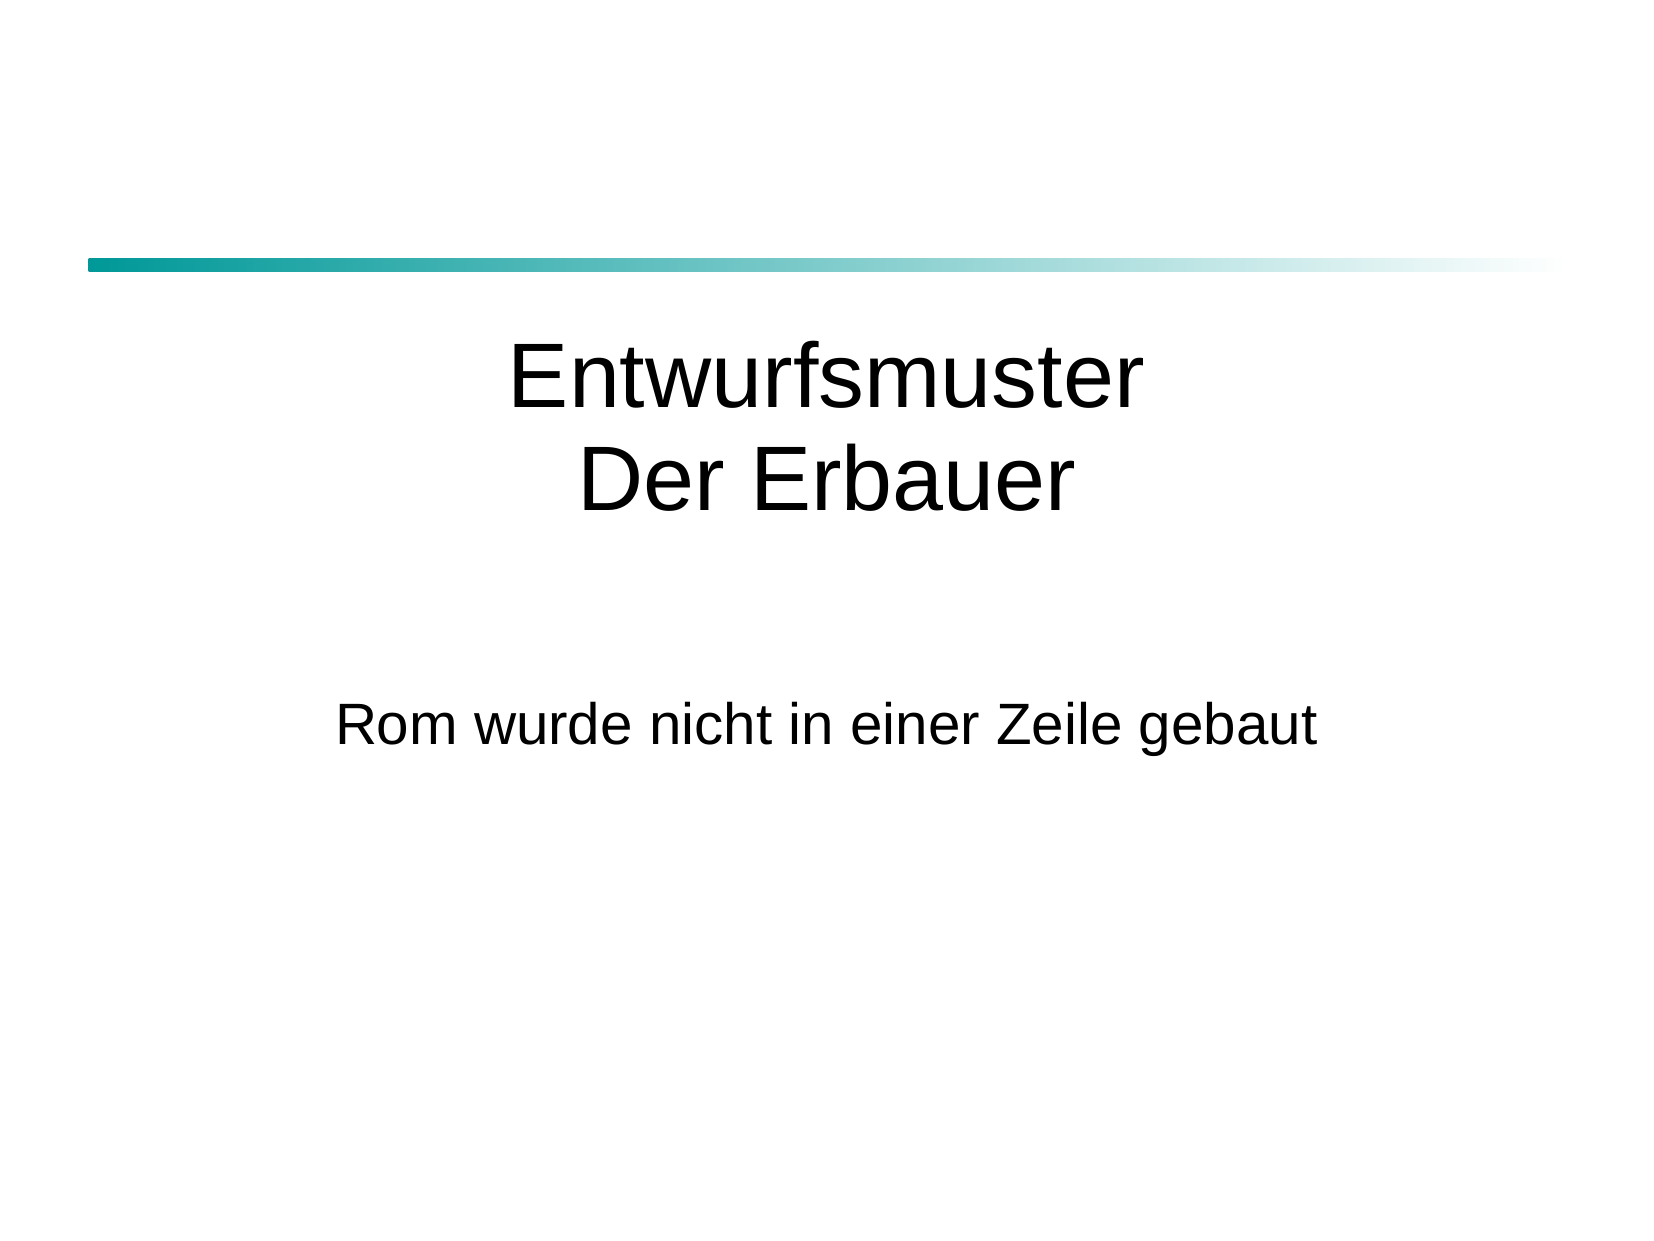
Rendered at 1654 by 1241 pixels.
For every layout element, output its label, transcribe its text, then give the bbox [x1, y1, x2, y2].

title Entwurfsmuster Der Erbauer [82, 324, 1571, 530]
title Rom wurde nicht in einer Zeile gebaut [82, 628, 1571, 821]
